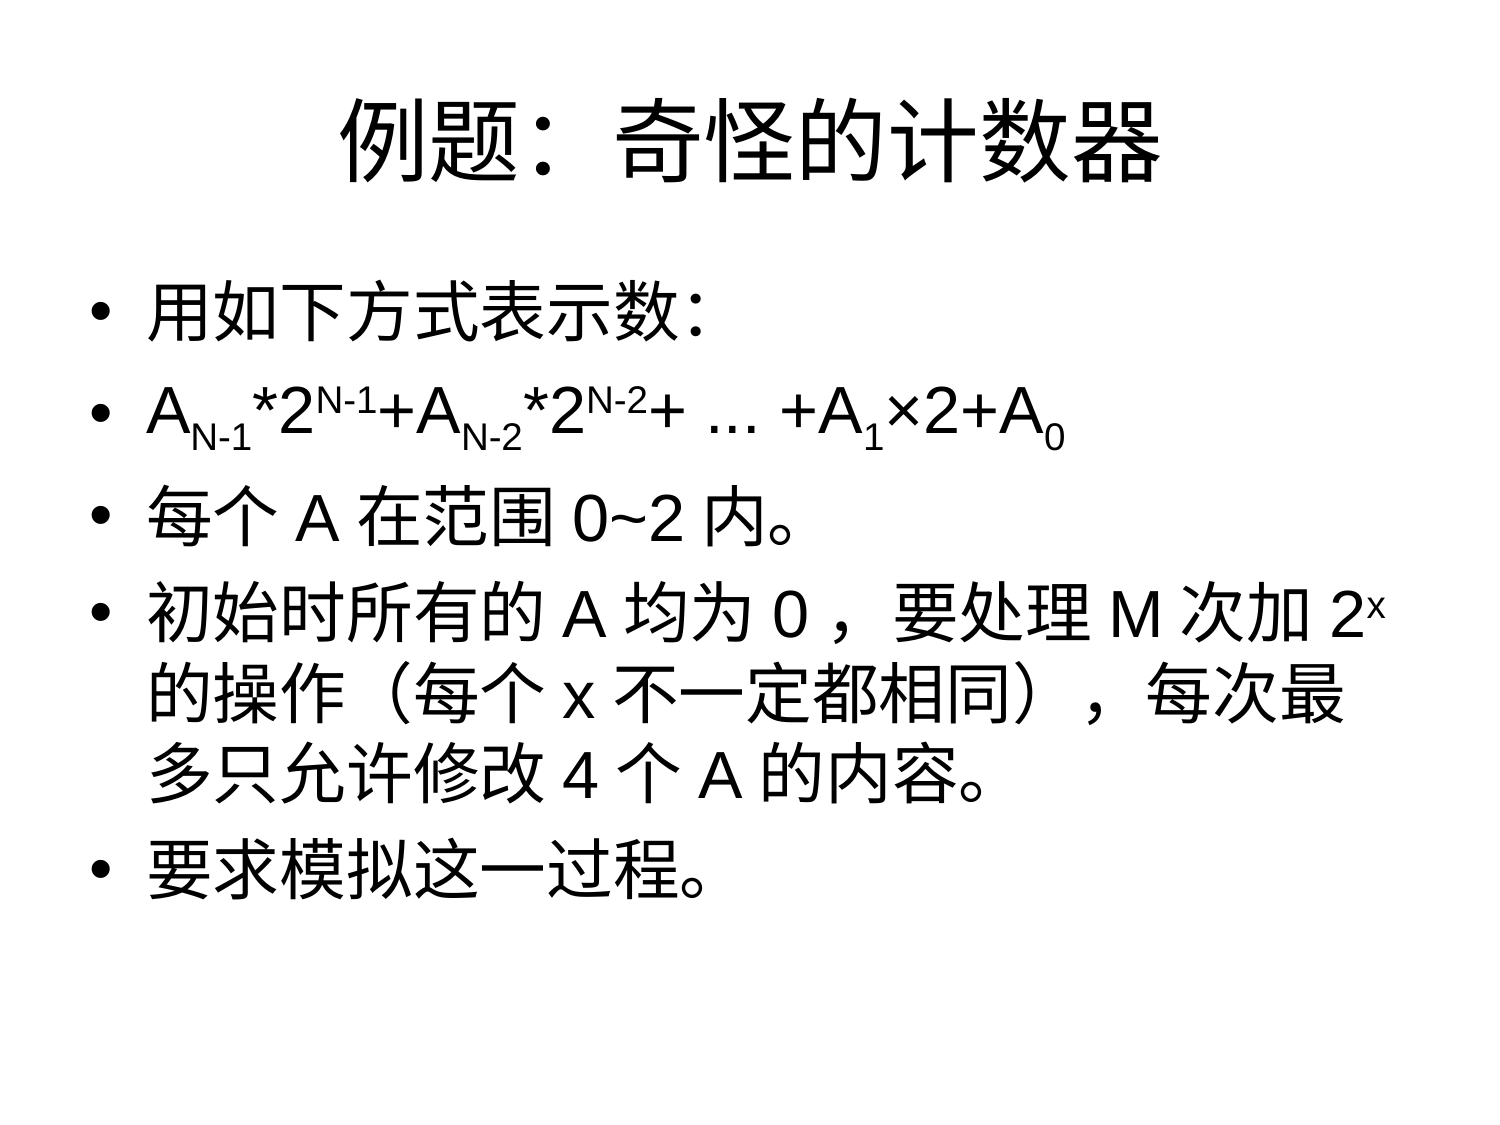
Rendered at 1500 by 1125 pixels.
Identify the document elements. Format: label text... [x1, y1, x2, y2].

list 用如下方式表示数： AN-1*2N-1+AN-2*2N-2+ ... +A1×2+A0 每个A在范围0~2内。 初始时所有的A均为0，要处理M次加2x的操作（每个x不一定都相同），每次最多只允许修改4个A的内容。 要求模拟这一过程。 [75, 262, 1426, 1006]
title 例题：奇怪的计数器 [75, 45, 1426, 233]
